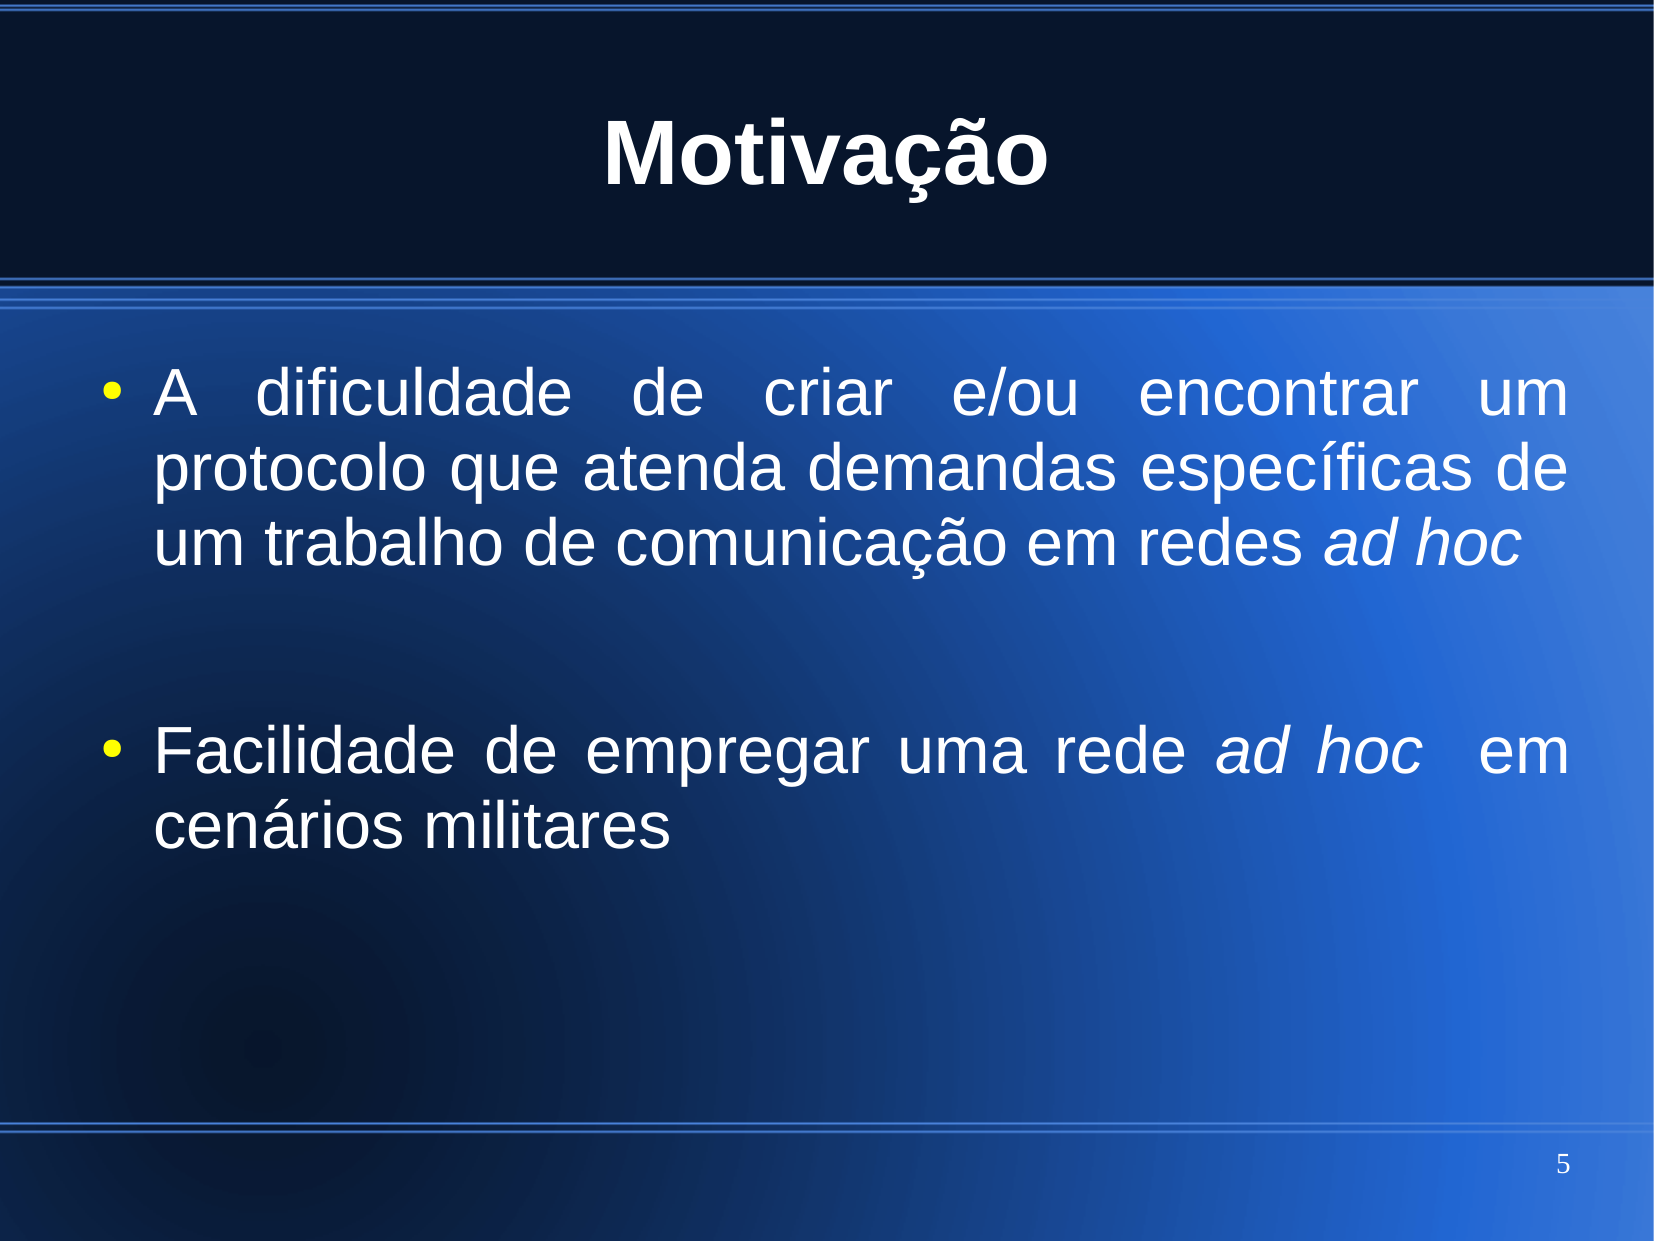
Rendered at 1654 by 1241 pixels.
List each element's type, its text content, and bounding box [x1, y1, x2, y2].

list A dificuldade de criar e/ou encontrar um protocolo que atenda demandas específicas de um trabalho de comunicação em redes ad hoc Facilidade de empregar uma rede ad hoc em cenários militares [82, 355, 1571, 1075]
title Motivação [82, 49, 1571, 257]
picture [0, 0, 1654, 1241]
